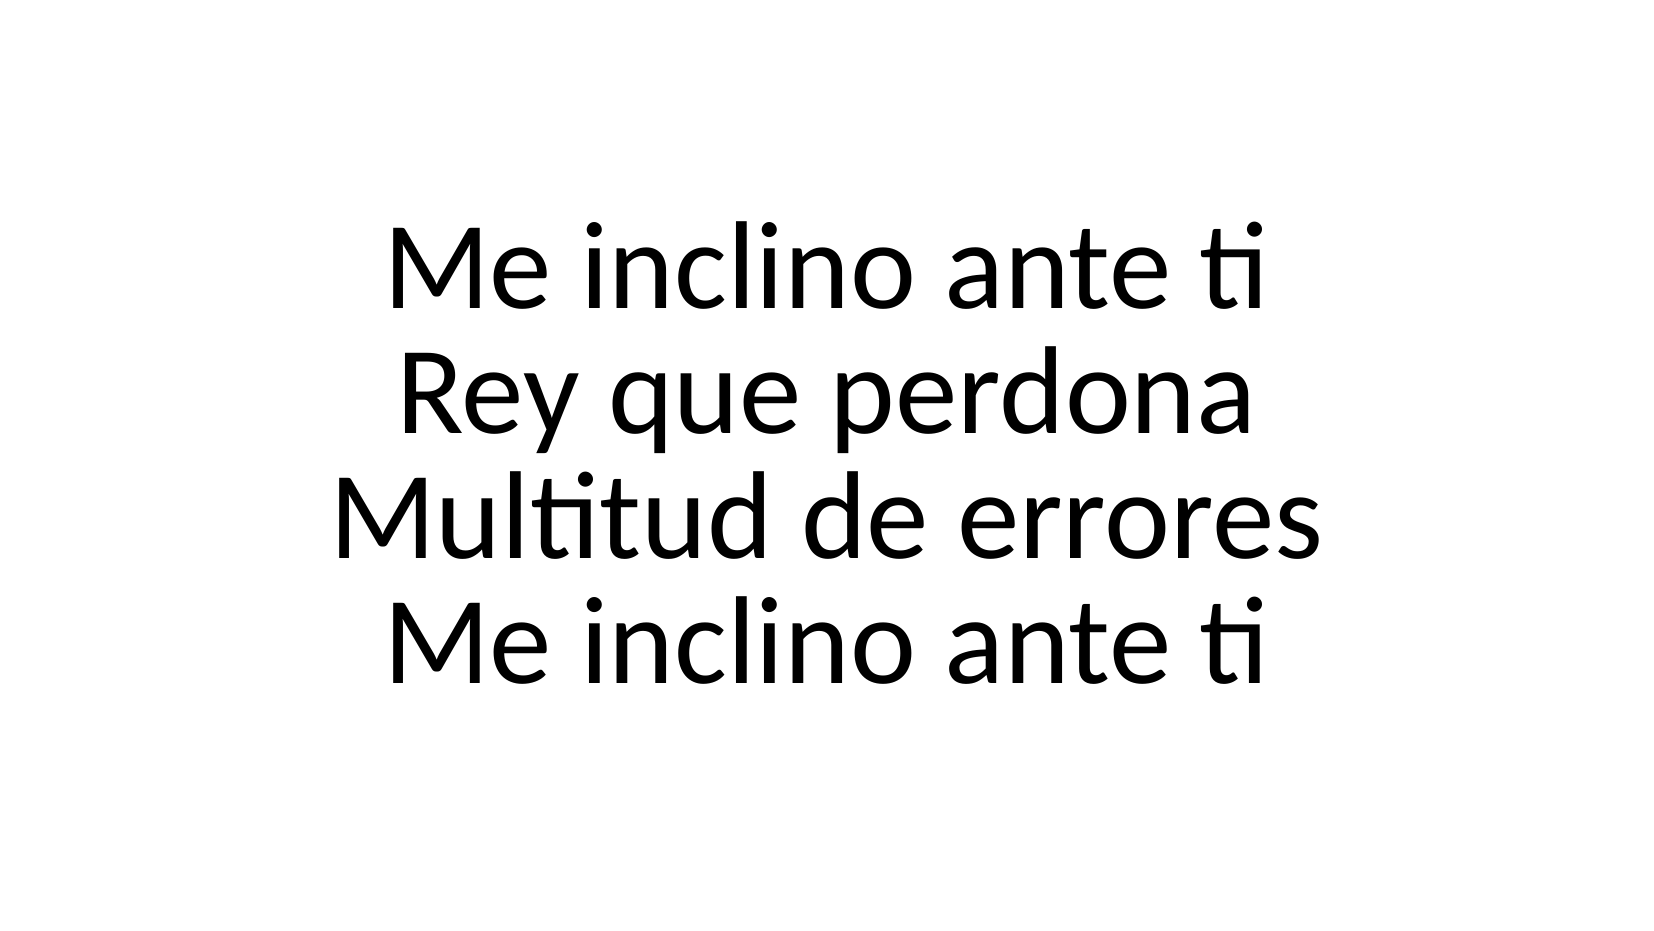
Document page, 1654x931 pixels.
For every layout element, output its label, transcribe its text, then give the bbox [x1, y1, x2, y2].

title Me inclino ante ti Rey que perdona Multitud de errores Me inclino ante ti [0, 0, 1654, 931]
